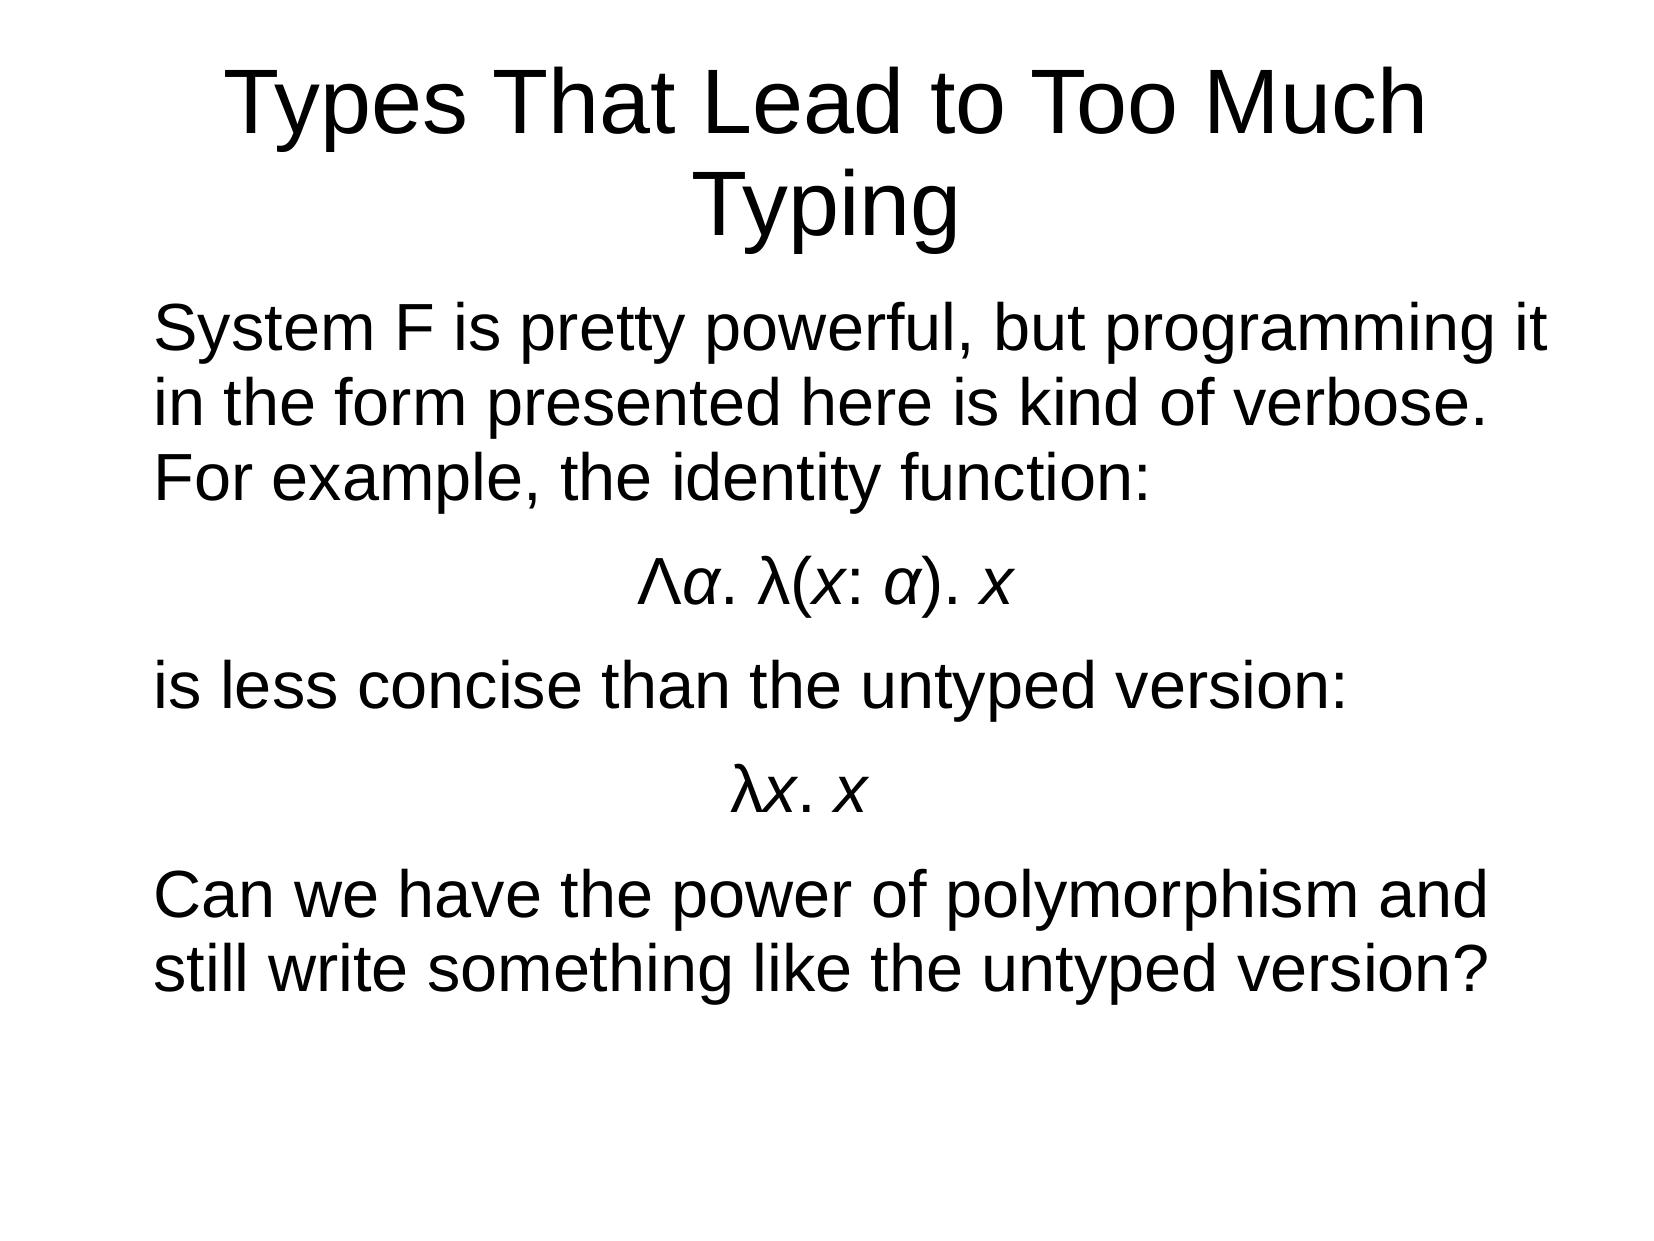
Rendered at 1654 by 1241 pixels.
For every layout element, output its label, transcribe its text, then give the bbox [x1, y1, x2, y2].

title Types That Lead to Too Much Typing [82, 49, 1571, 257]
list System F is pretty powerful, but programming it in the form presented here is kind of verbose. For example, the identity function: Λα. λ(x: α). x is less concise than the untyped version: λx. x Can we have the power of polymorphism and still write something like the untyped version? [82, 290, 1571, 1109]
